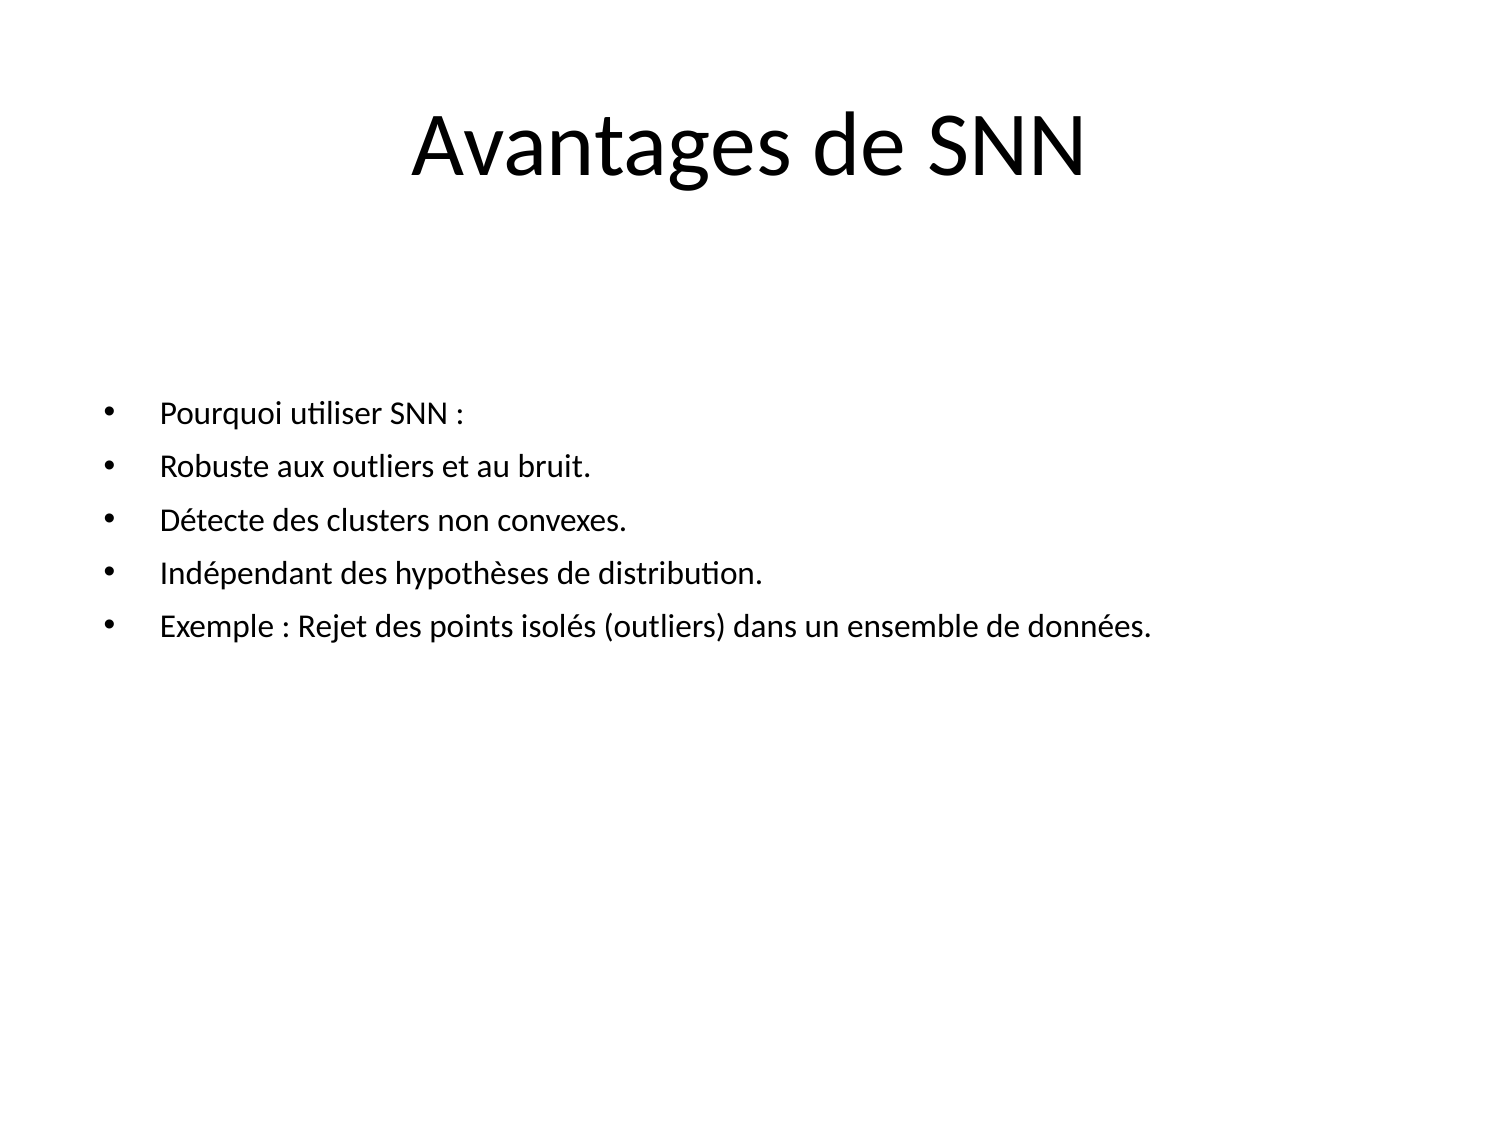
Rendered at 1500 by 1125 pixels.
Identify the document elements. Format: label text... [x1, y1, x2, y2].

list Pourquoi utiliser SNN : Robuste aux outliers et au bruit. Détecte des clusters non convexes. Indépendant des hypothèses de distribution. Exemple : Rejet des points isolés (outliers) dans un ensemble de données. [88, 383, 1439, 1125]
title Avantages de SNN [75, 45, 1425, 233]
